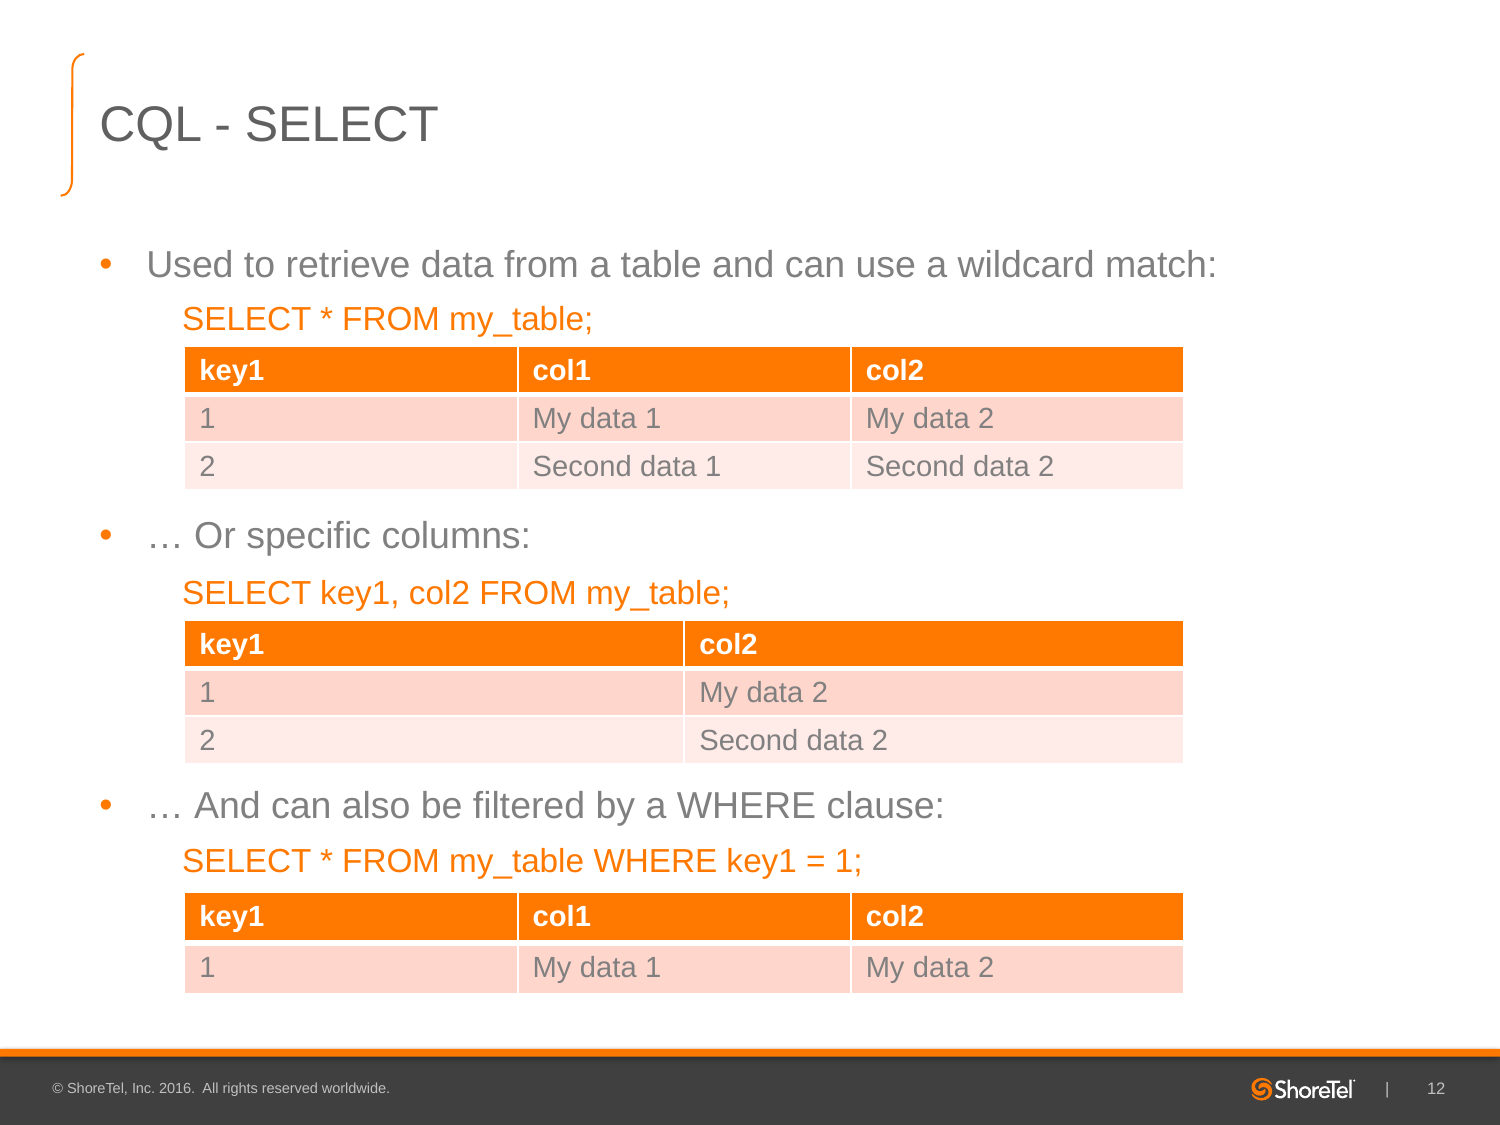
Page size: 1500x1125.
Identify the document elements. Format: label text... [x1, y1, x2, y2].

table_header key1 [185, 893, 517, 940]
title CQL - SELECT [84, 53, 1235, 196]
table_header col2 [852, 893, 1183, 940]
table_cell Second data 1 [519, 443, 850, 489]
table_cell My data 1 [519, 946, 850, 993]
table_header col2 [852, 347, 1183, 392]
text_box SELECT * FROM my_table WHERE key1 = 1; [167, 831, 952, 892]
table_cell 1 [185, 946, 517, 993]
table_header col2 [685, 621, 1183, 666]
table_cell 1 [185, 671, 683, 715]
table_cell 2 [185, 443, 517, 489]
table_cell Second data 2 [852, 443, 1183, 489]
table_header col1 [519, 893, 850, 940]
table_cell My data 1 [519, 397, 850, 441]
table_cell My data 2 [852, 946, 1183, 993]
table_header col1 [519, 347, 850, 392]
text_box SELECT * FROM my_table; [167, 289, 669, 348]
table_header key1 [185, 347, 517, 392]
table_cell 1 [185, 397, 517, 441]
table_cell Second data 2 [685, 717, 1183, 763]
table_header key1 [185, 621, 683, 666]
table_cell My data 2 [685, 671, 1183, 715]
text_box SELECT key1, col2 FROM my_table; [167, 563, 915, 621]
list Used to retrieve data from a table and can use a wildcard match: … Or specific columns: … And can also be filtered by a WHERE clause: [84, 235, 1450, 884]
table_cell 2 [185, 717, 683, 763]
table_cell My data 2 [852, 397, 1183, 441]
